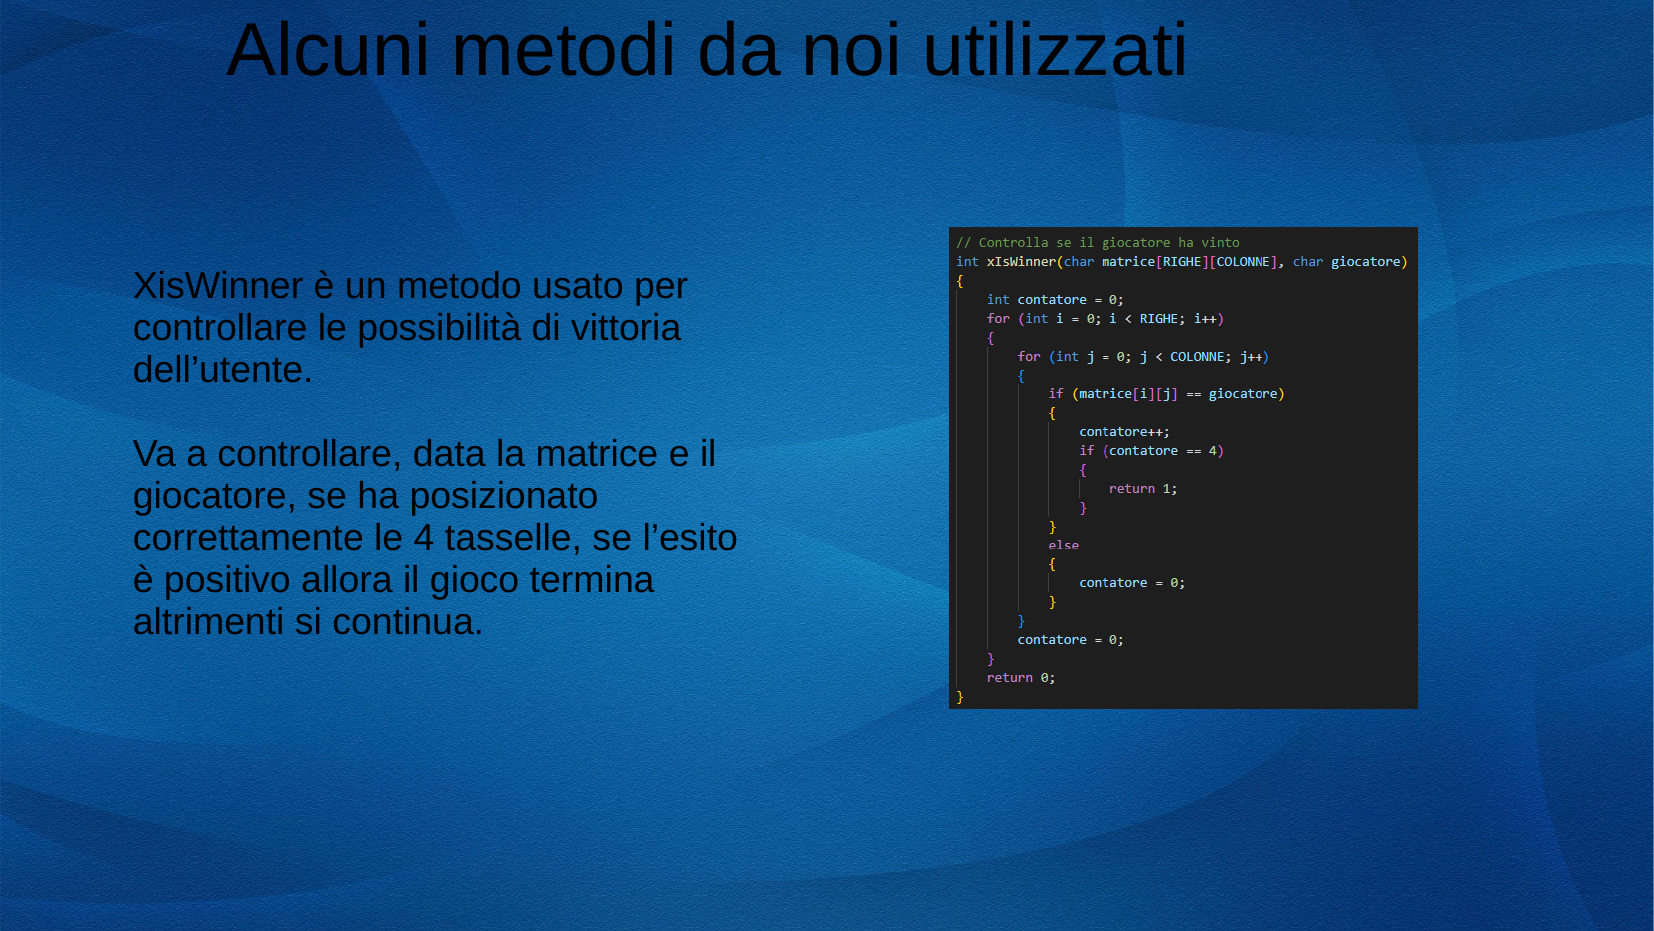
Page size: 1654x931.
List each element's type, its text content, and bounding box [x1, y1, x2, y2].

text_box XisWinner è un metodo usato per controllare le possibilità di vittoria dell’utente. Va a controllare, data la matrice e il giocatore, se ha posizionato correttamente le 4 tasselle, se l’esito è positivo allora il gioco termina altrimenti si continua. [118, 256, 768, 650]
picture [0, 0, 1654, 931]
text_box Alcuni metodi da noi utilizzati [118, 0, 1300, 198]
